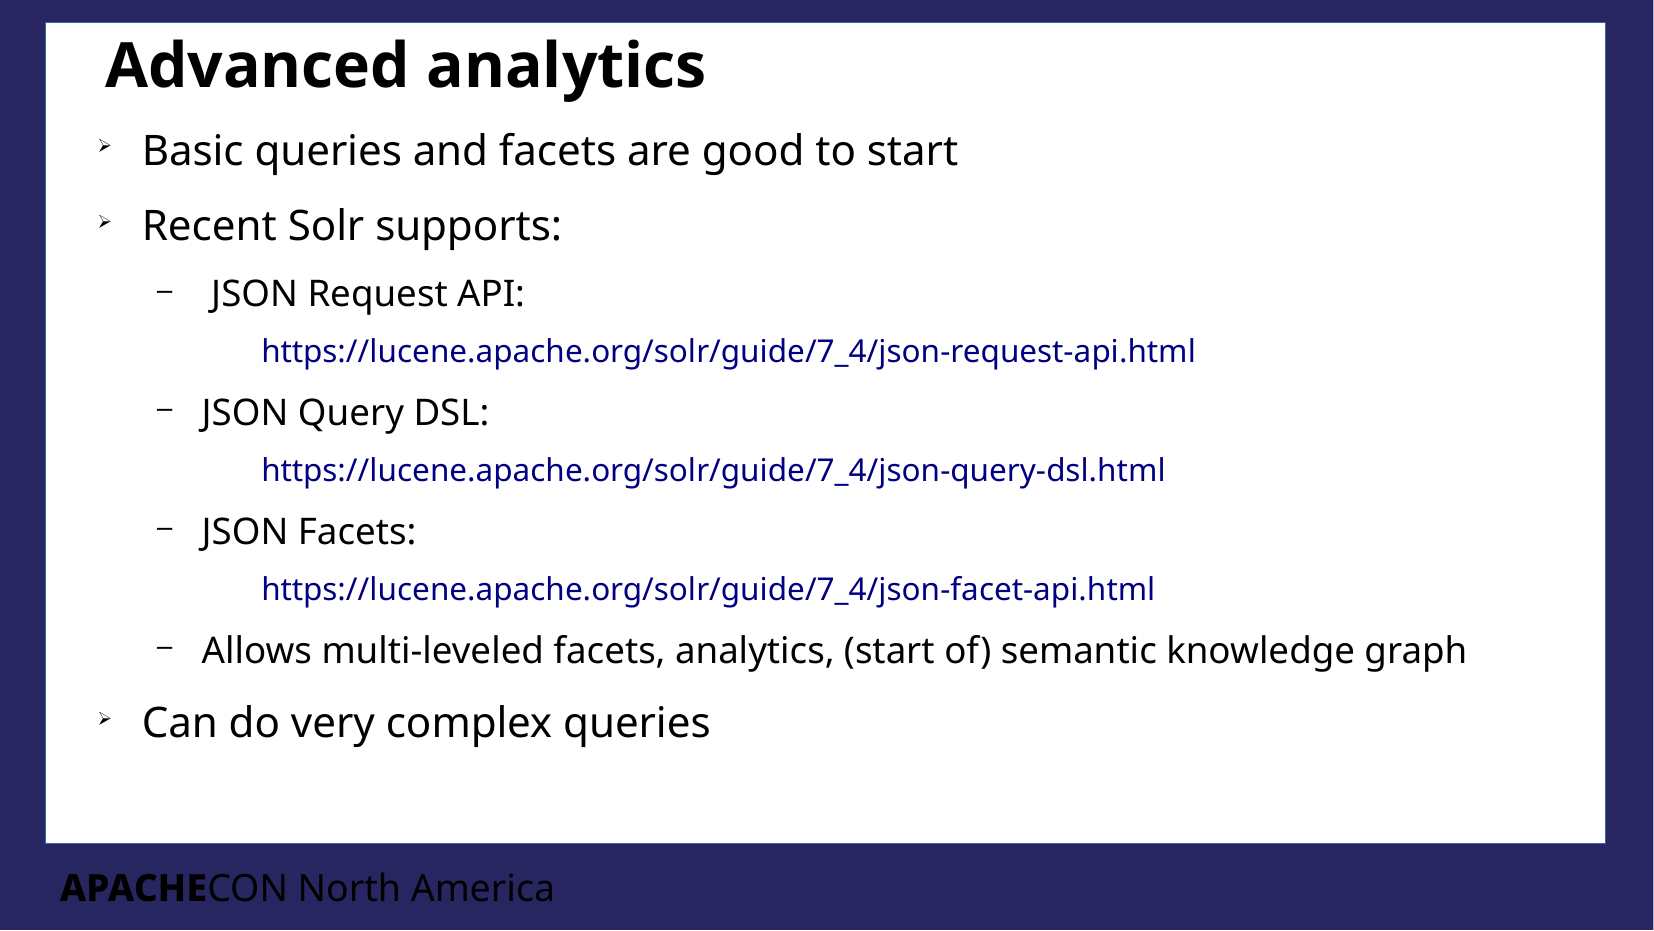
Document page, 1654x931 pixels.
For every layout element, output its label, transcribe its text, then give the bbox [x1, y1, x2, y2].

list Basic queries and facets are good to start Recent Solr supports: JSON Request API: https://lucene.apache.org/solr/guide/7_4/json-request-api.html JSON Query DSL: https://lucene.apache.org/solr/guide/7_4/json-query-dsl.html JSON Facets: https://lucene.apache.org/solr/guide/7_4/json-facet-api.html Allows multi-leveled facets, analytics, (start of) semantic knowledge graph Can do very complex queries [82, 120, 1571, 757]
title Advanced analytics [105, 25, 1546, 102]
